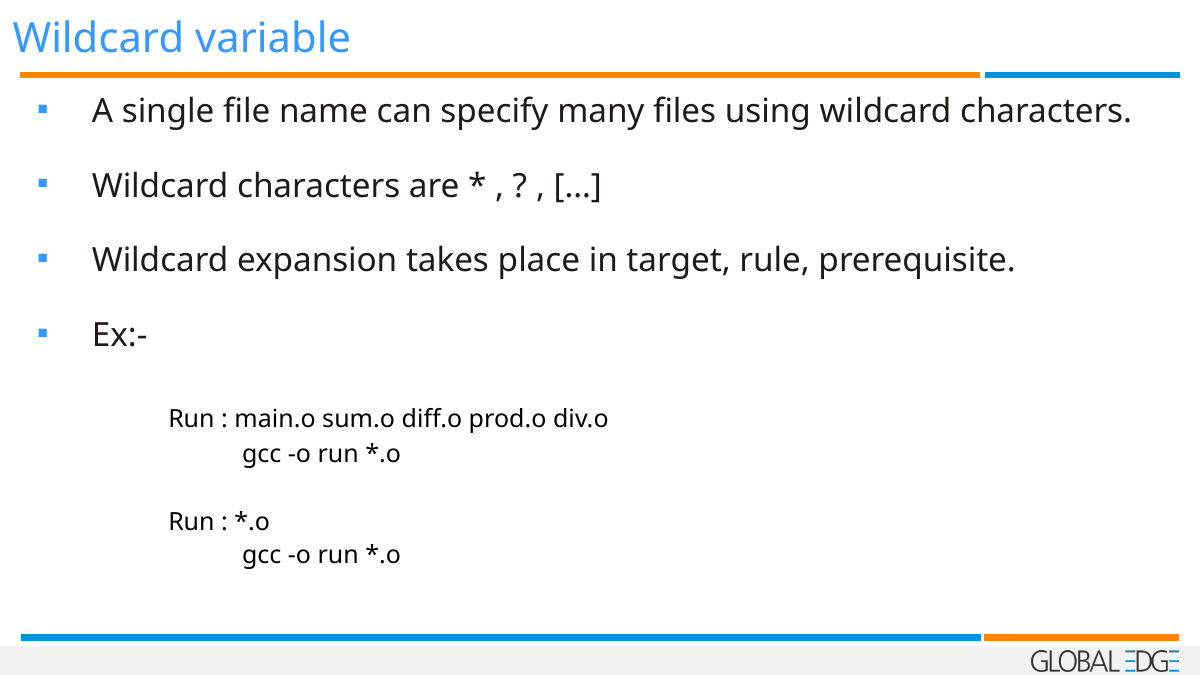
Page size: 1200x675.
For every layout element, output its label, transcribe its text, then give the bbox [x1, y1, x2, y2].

text_box Run : main.o sum.o diff.o prod.o div.o gcc -o run *.o Run : *.o gcc -o run *.o [153, 393, 934, 556]
picture [1031, 650, 1179, 672]
list A single file name can specify many files using wildcard characters. Wildcard characters are * , ? , […] Wildcard expansion takes place in target, rule, prerequisite. Ex:- [21, 86, 1146, 627]
title Wildcard variable [12, 9, 1088, 63]
